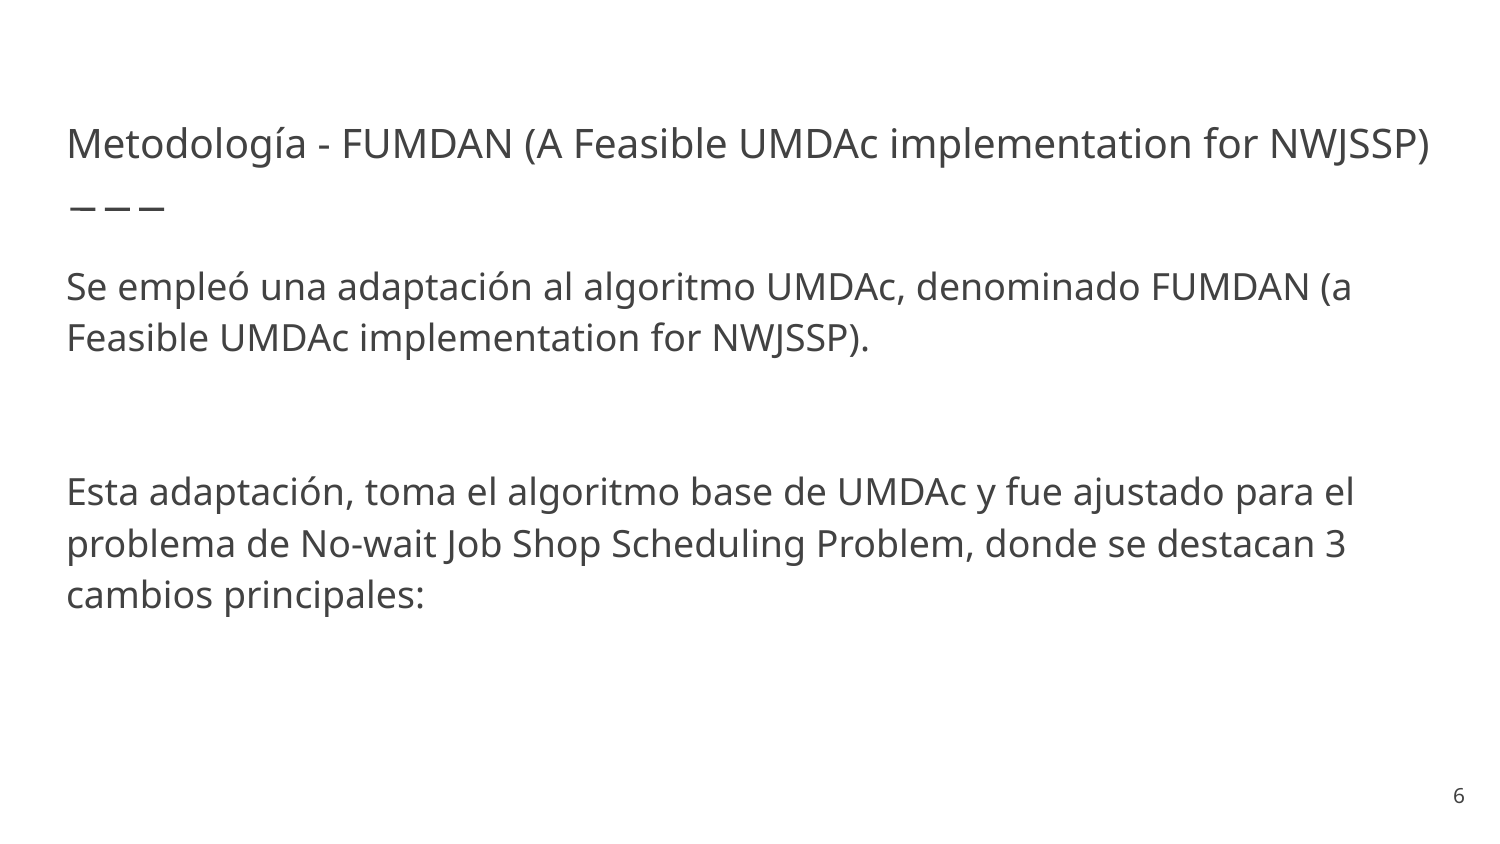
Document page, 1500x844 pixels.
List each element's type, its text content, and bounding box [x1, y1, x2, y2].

title Metodología - FUMDAN (A Feasible UMDAc implementation for NWJSSP) [51, 61, 1449, 182]
slide_number <number> [1389, 764, 1480, 830]
list Se empleó una adaptación al algoritmo UMDAc, denominado FUMDAN (a Feasible UMDAc implementation for NWJSSP). Esta adaptación, toma el algoritmo base de UMDAc y fue ajustado para el problema de No-wait Job Shop Scheduling Problem, donde se destacan 3 cambios principales: [51, 240, 1449, 750]
